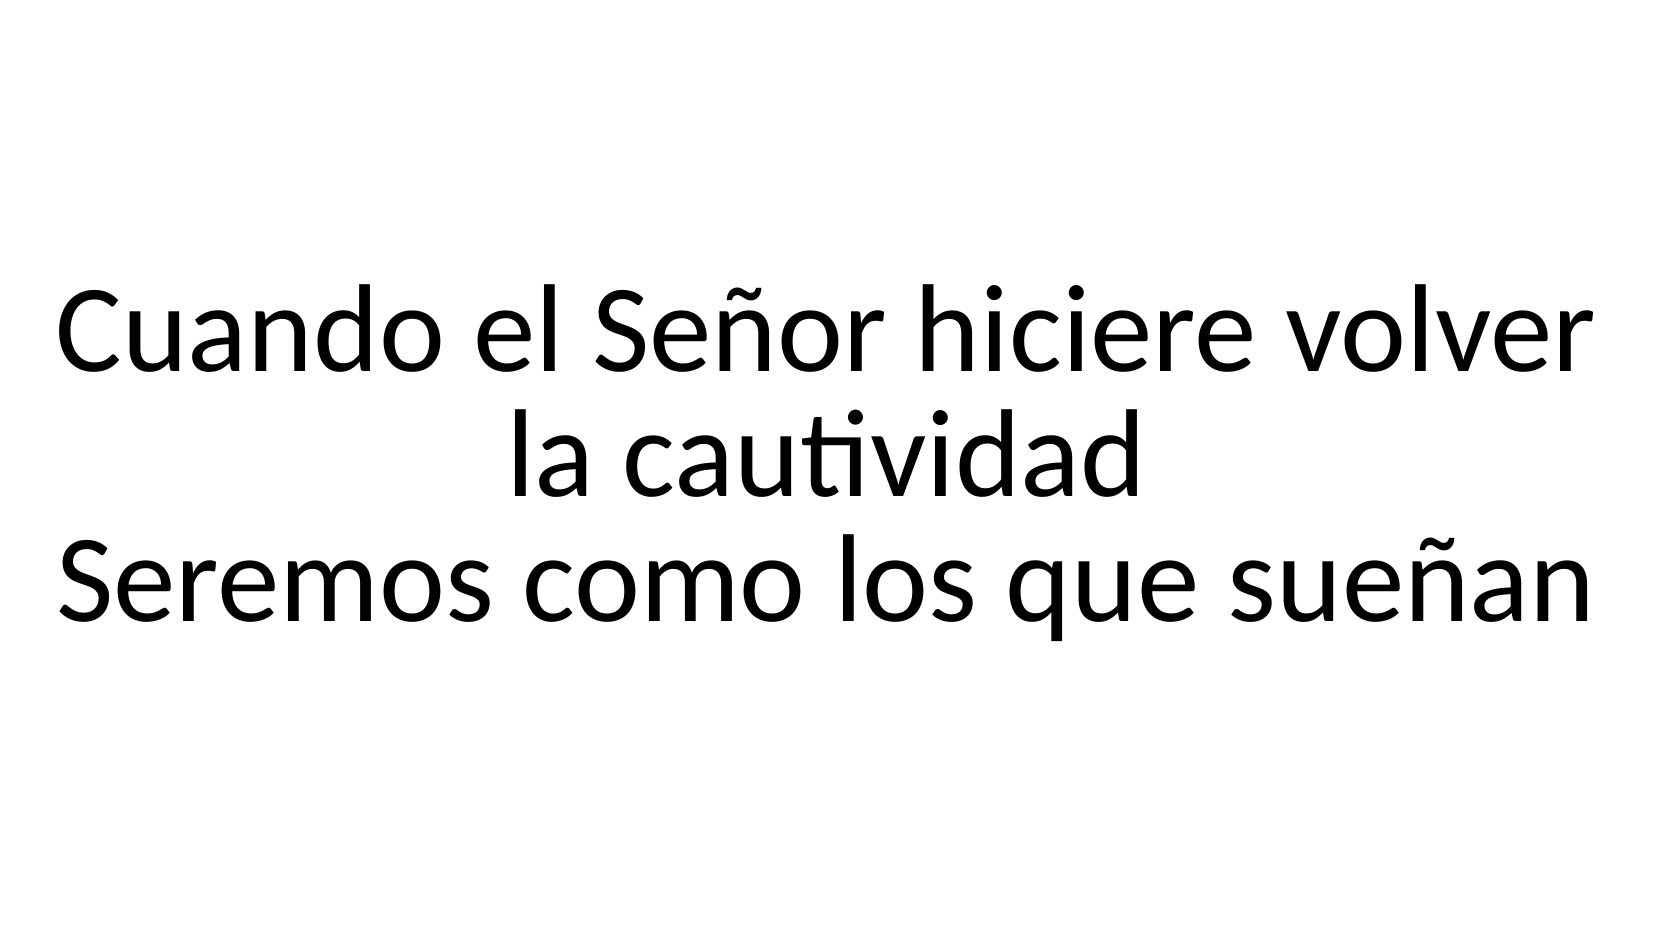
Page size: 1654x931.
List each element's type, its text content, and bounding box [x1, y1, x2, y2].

title Cuando el Señor hiciere volver la cautividad Seremos como los que sueñan [0, 0, 1654, 931]
